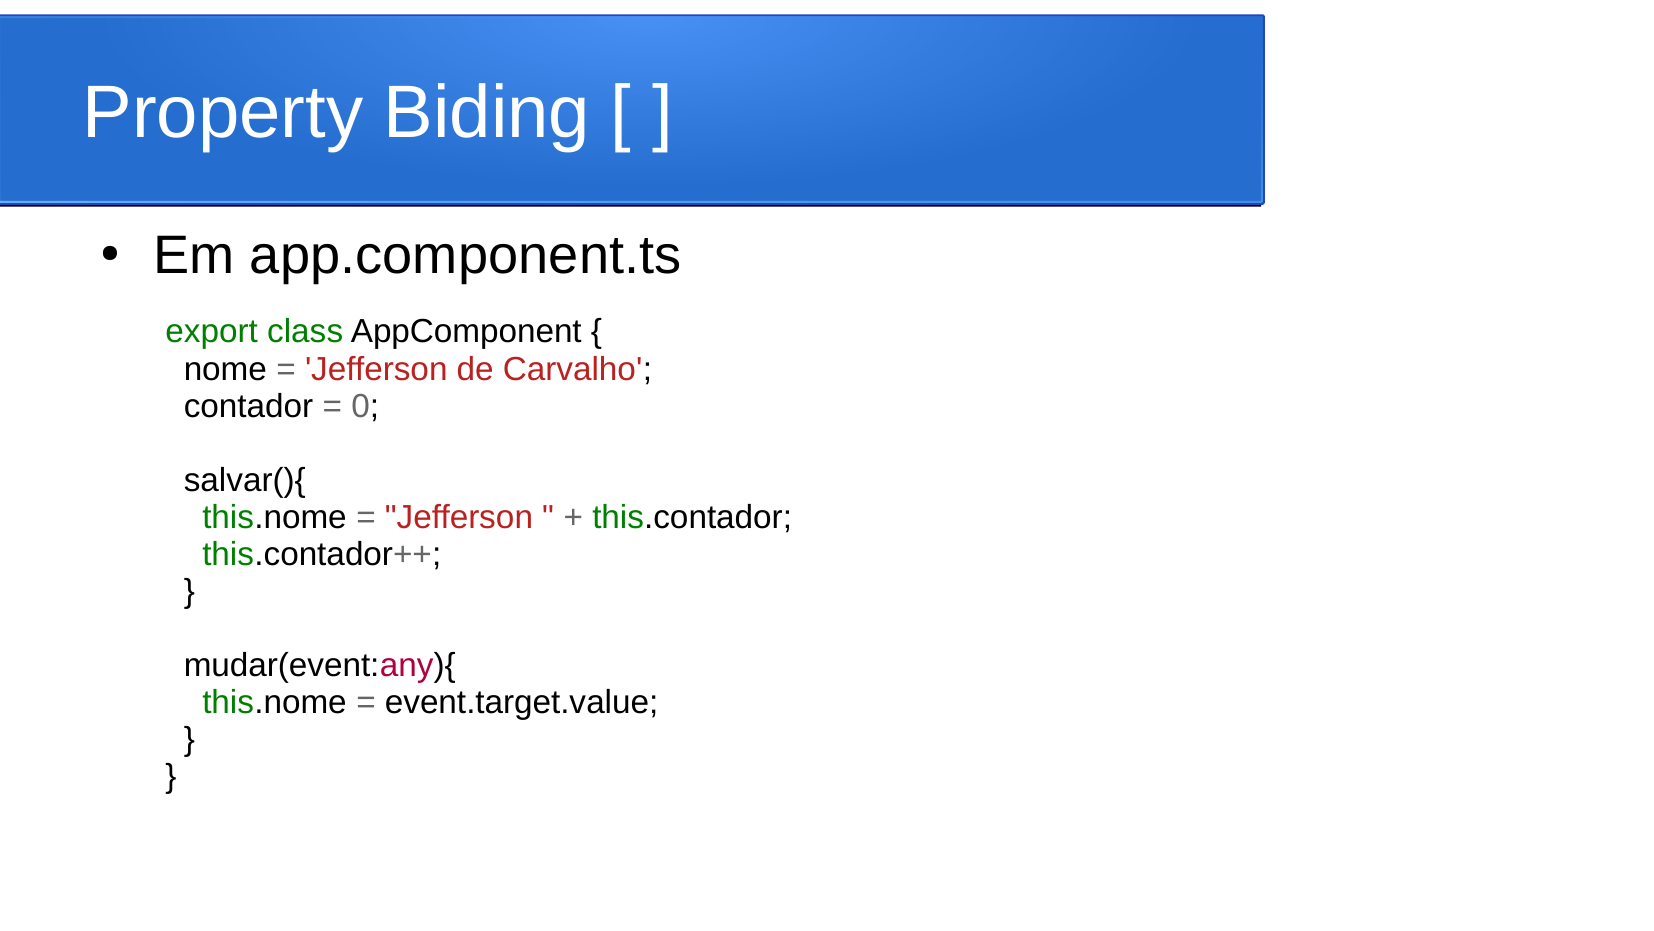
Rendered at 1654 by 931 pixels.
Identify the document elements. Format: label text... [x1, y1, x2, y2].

title Property Biding [ ] [82, 35, 1235, 189]
list Em app.component.ts [82, 224, 1571, 764]
text_box export class AppComponent { nome = 'Jefferson de Carvalho'; contador = 0; salvar(){ this.nome = "Jefferson " + this.contador; this.contador++; } mudar(event:any){ this.nome = event.target.value; } } [165, 312, 1323, 832]
